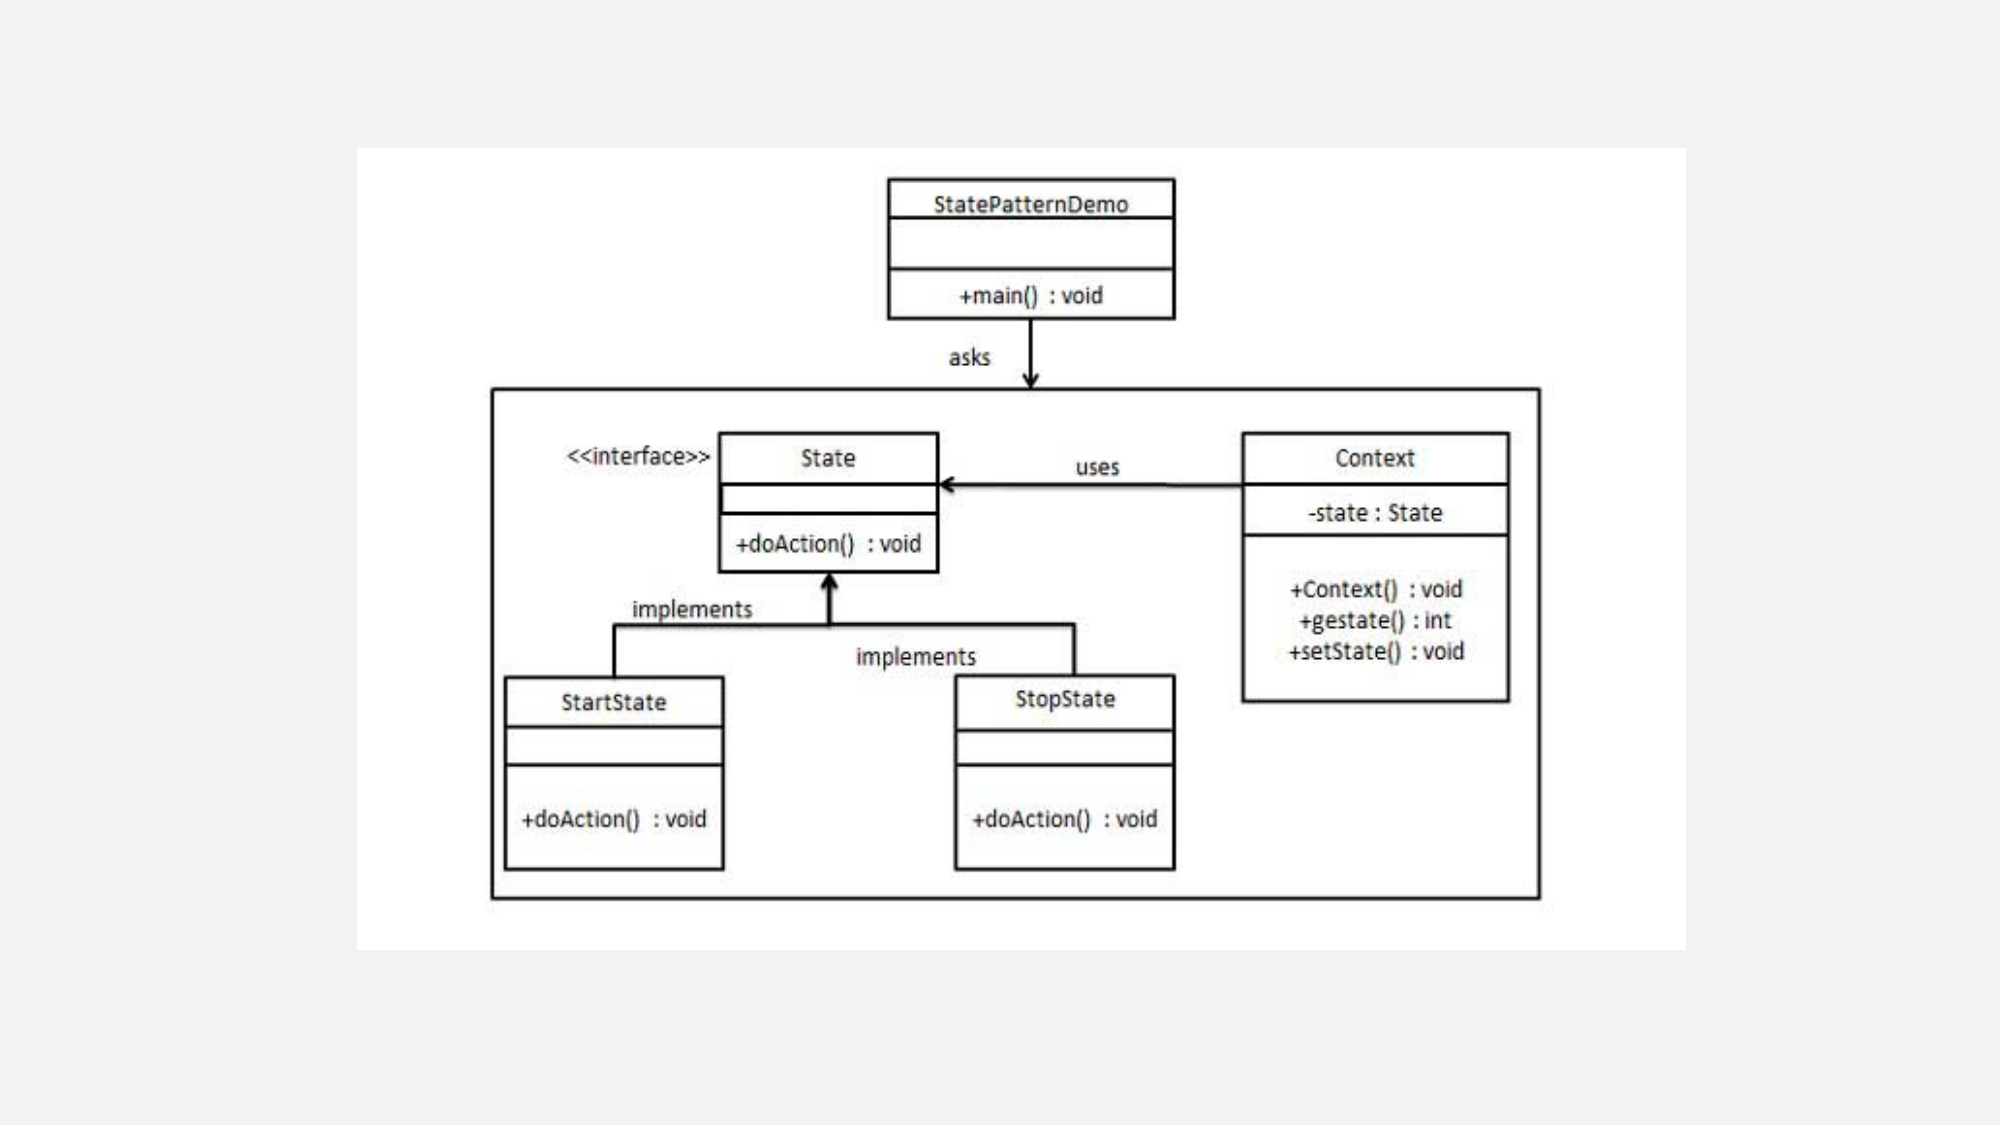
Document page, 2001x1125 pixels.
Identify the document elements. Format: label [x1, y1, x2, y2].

picture [357, 148, 1686, 951]
